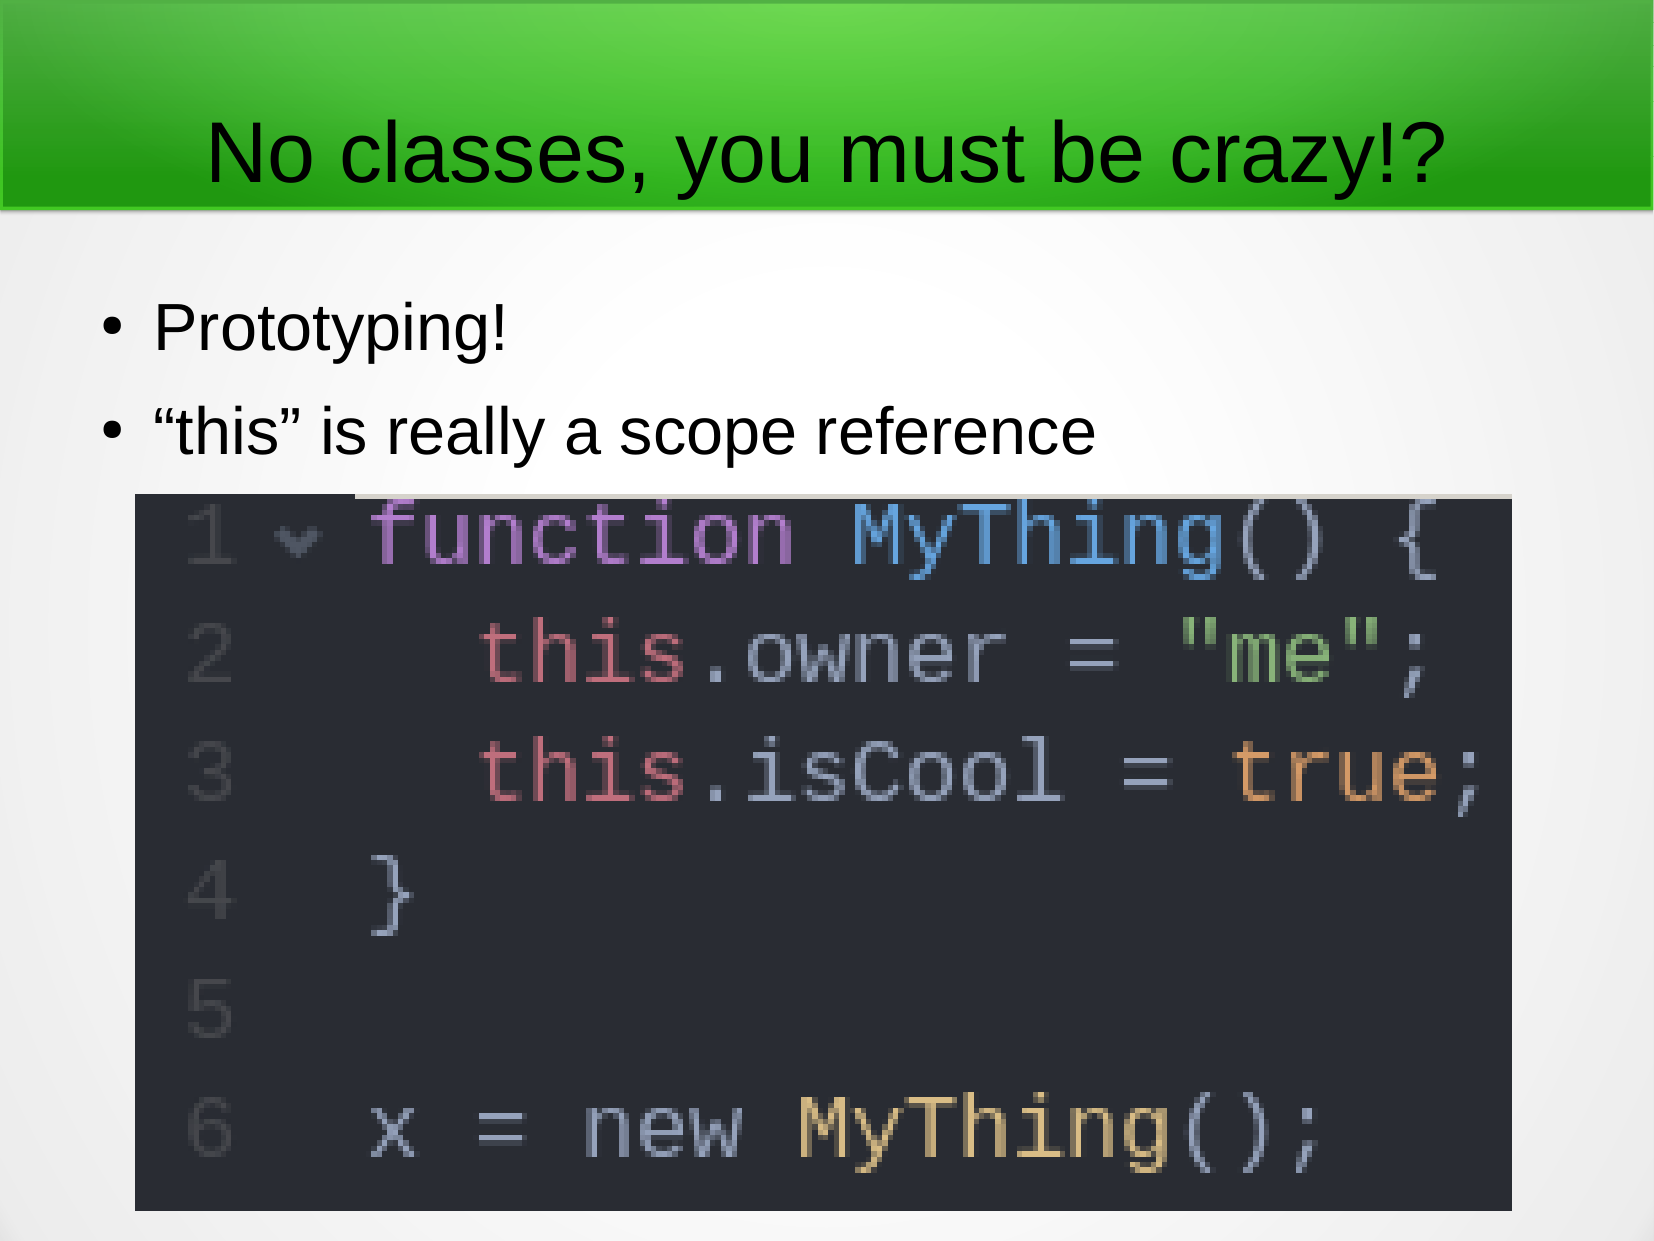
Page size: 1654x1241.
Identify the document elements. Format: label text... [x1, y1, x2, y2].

list Prototyping! “this” is really a scope reference [82, 290, 1654, 1010]
picture [135, 494, 1512, 1211]
title No classes, you must be crazy!? [82, 49, 1571, 257]
